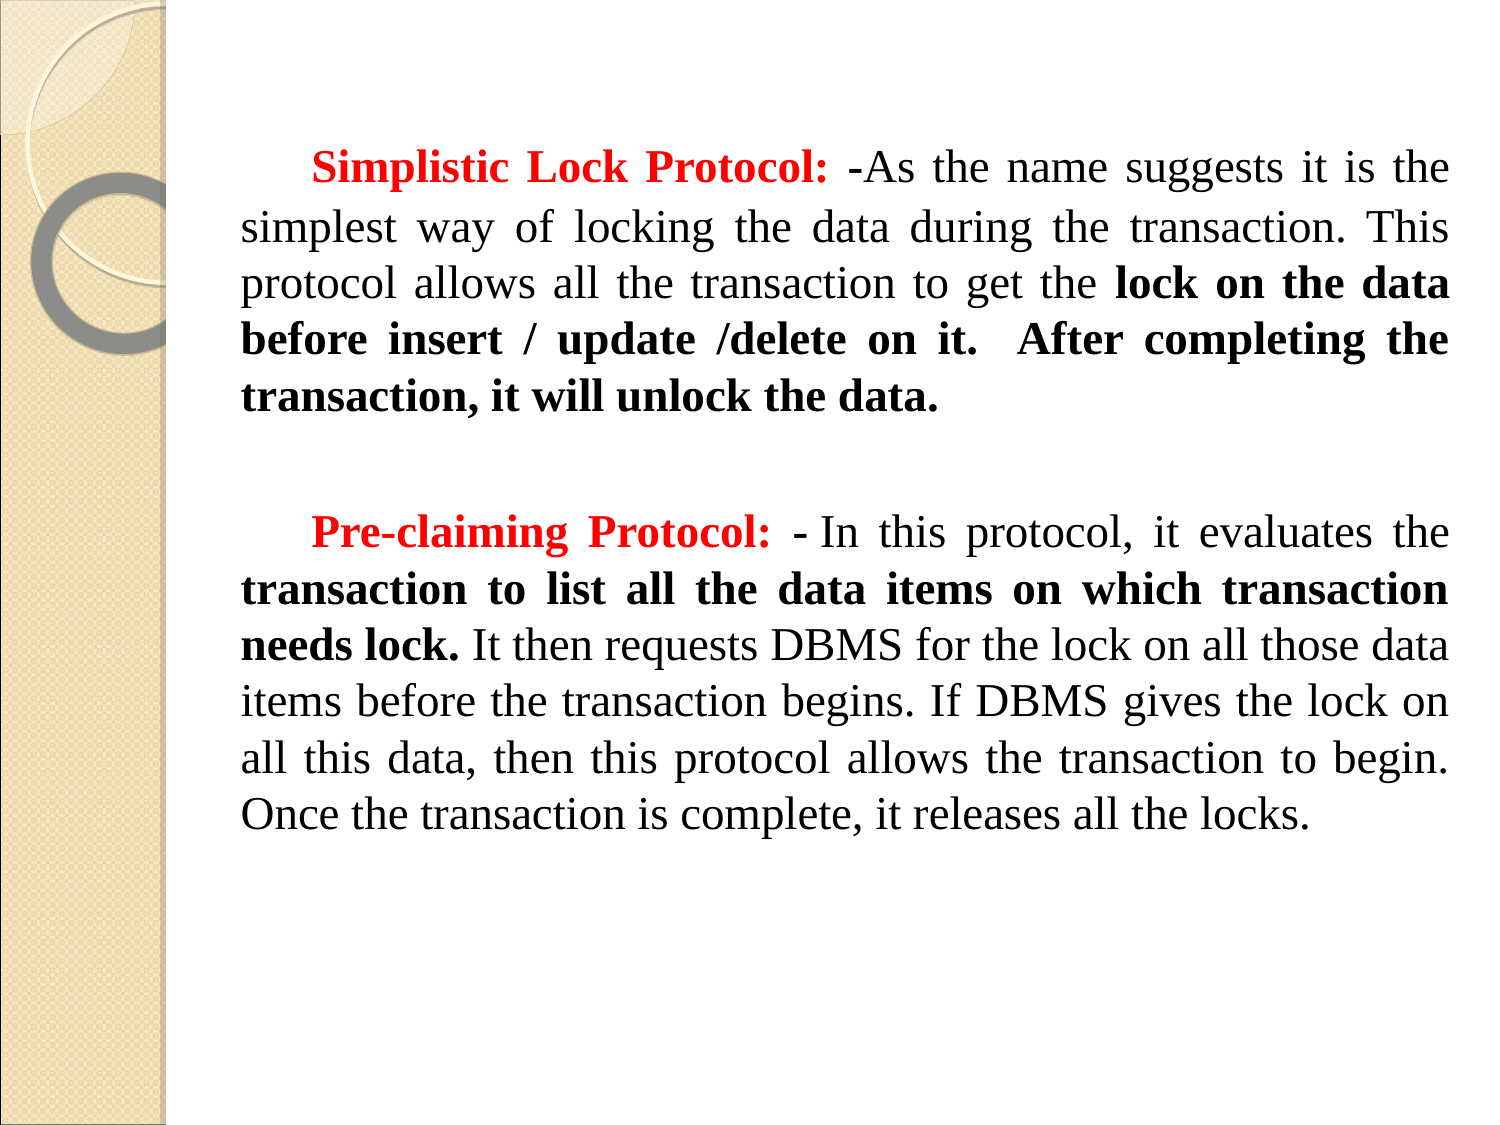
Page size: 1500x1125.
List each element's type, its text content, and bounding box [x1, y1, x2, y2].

list Simplistic Lock Protocol: -As the name suggests it is the simplest way of locking the data during the transaction. This protocol allows all the transaction to get the lock on the data before insert / update /delete on it. After completing the transaction, it will unlock the data. Pre-claiming Protocol: - In this protocol, it evaluates the transaction to list all the data items on which transaction needs lock. It then requests DBMS for the lock on all those data items before the transaction begins. If DBMS gives the lock on all this data, then this protocol allows the transaction to begin. Once the transaction is complete, it releases all the locks. [113, 112, 1466, 1026]
